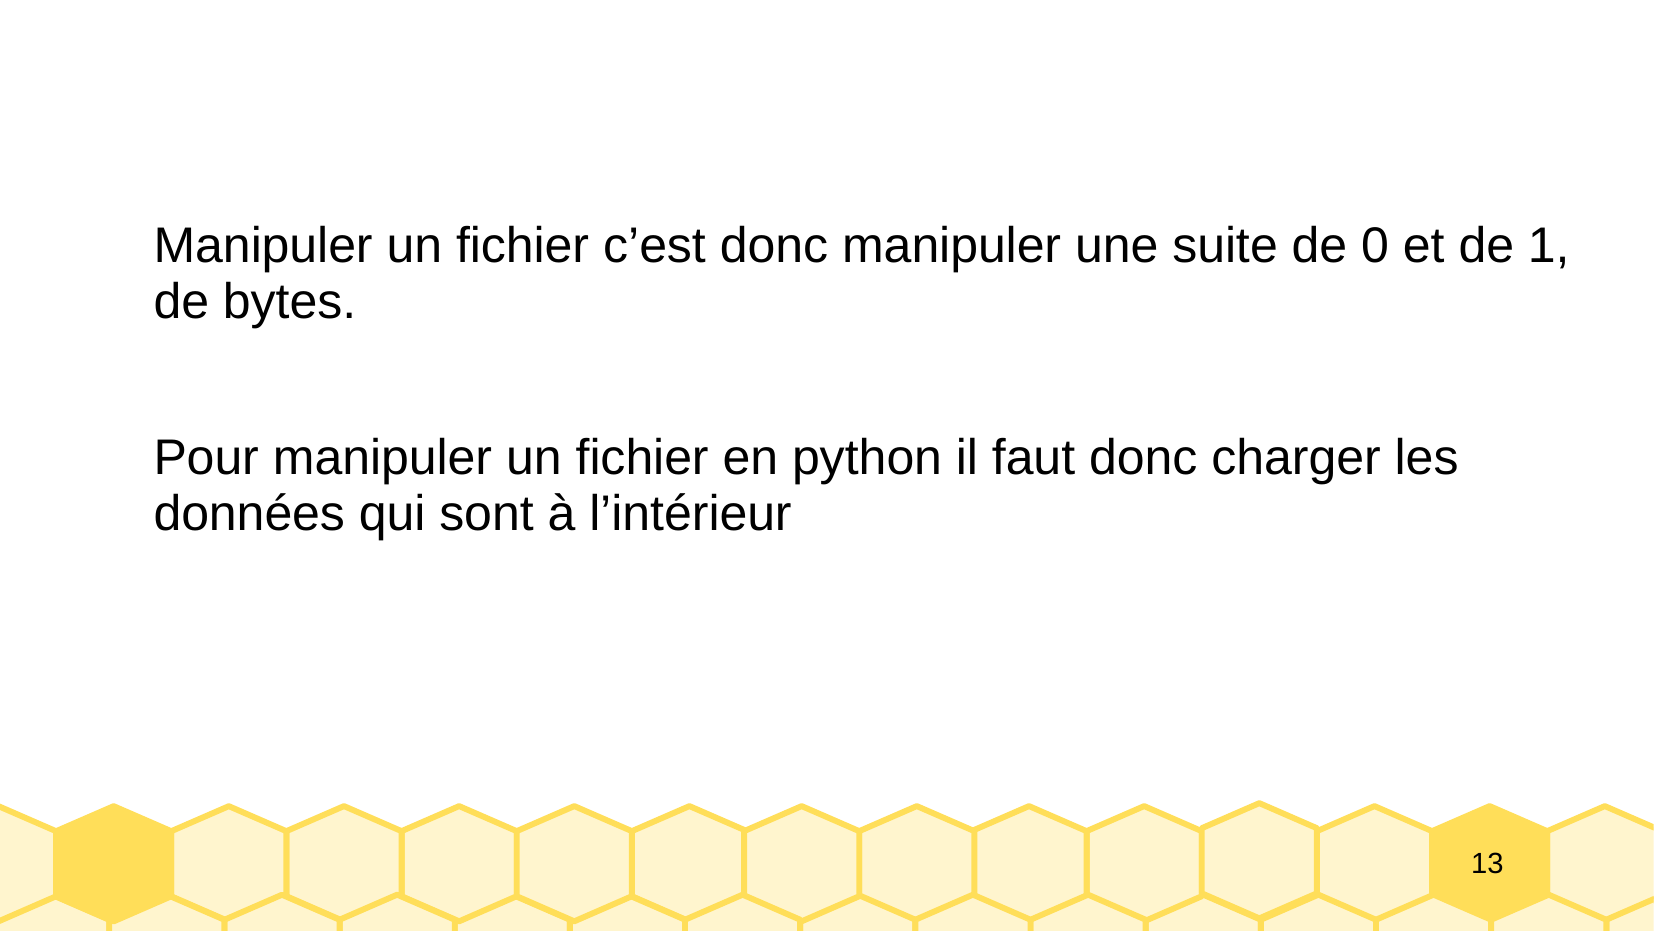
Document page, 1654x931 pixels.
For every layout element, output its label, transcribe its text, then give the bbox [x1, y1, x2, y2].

list Manipuler un fichier c’est donc manipuler une suite de 0 et de 1, de bytes. Pour manipuler un fichier en python il faut donc charger les données qui sont à l’intérieur [82, 217, 1571, 758]
